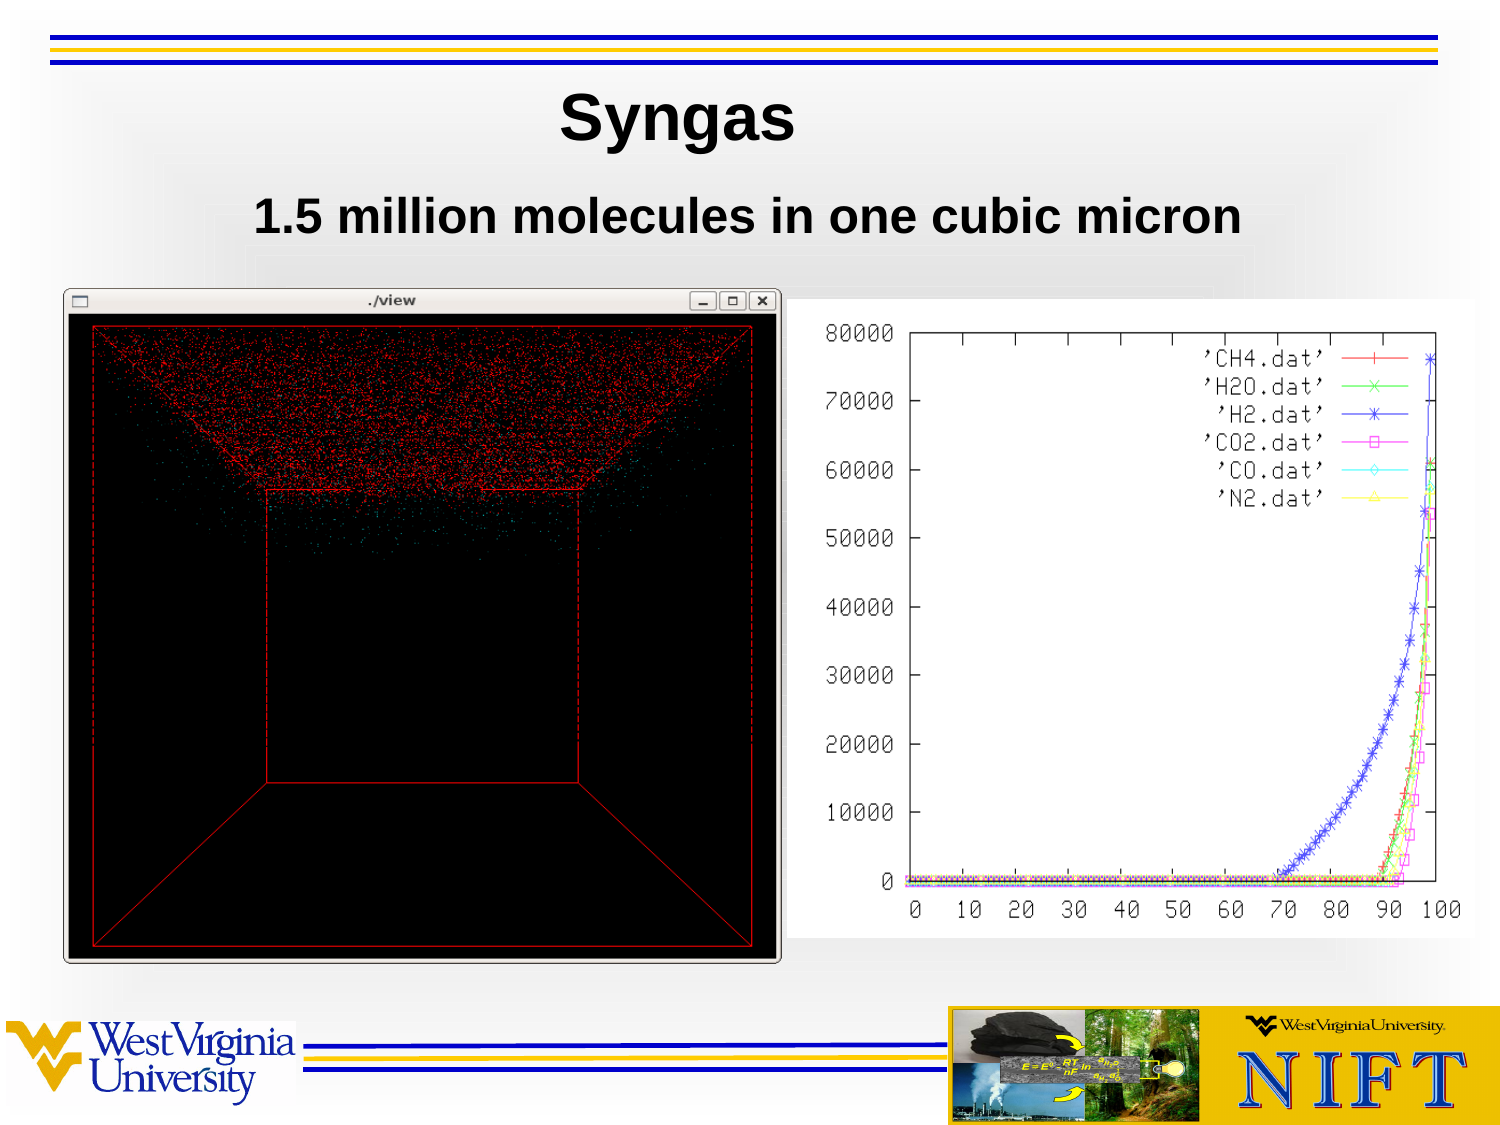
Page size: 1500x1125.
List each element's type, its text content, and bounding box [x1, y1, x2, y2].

title Syngas [340, 56, 1016, 178]
text_box 1.5 million molecules in one cubic micron [238, 180, 1272, 252]
picture [948, 1006, 1500, 1125]
picture [787, 299, 1475, 938]
picture [63, 288, 782, 964]
